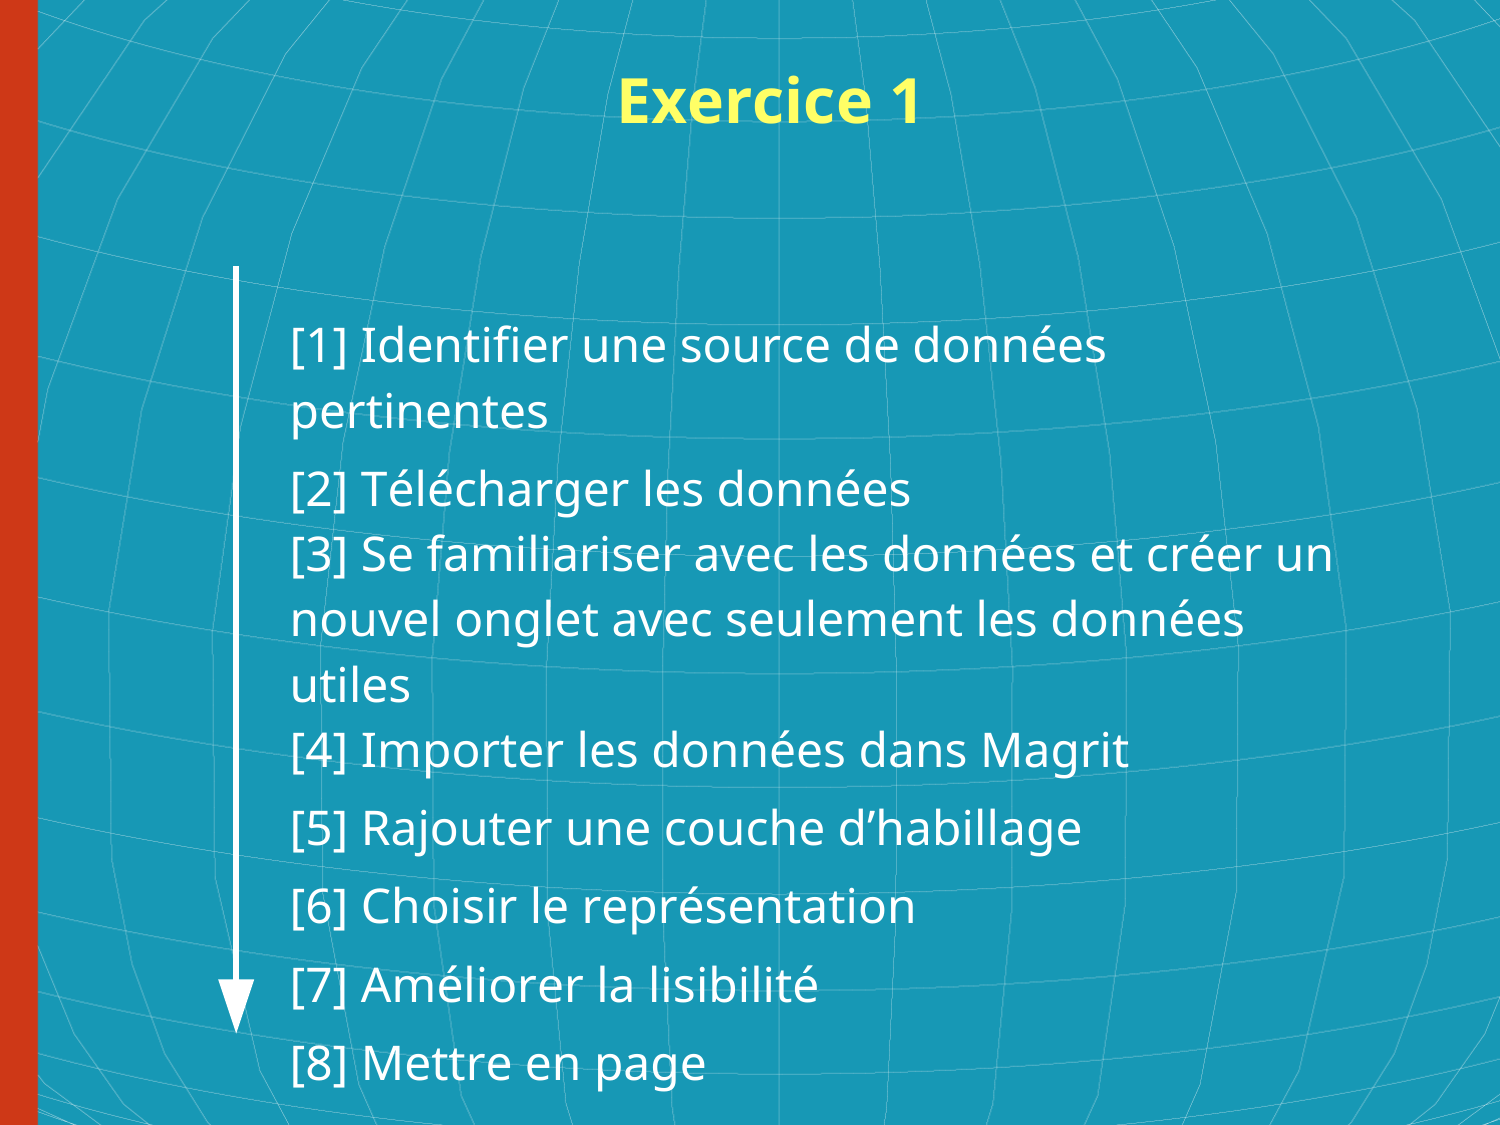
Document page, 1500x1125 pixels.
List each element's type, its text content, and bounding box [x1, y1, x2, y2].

list [1] Identifier une source de données pertinentes [2] Télécharger les données [3] Se familiariser avec les données et créer un nouvel onglet avec seulement les données utiles [4] Importer les données dans Magrit [5] Rajouter une couche d’habillage [6] Choisir le représentation [7] Améliorer la lisibilité [8] Mettre en page [177, 233, 1359, 1050]
title Exercice 1 [65, 20, 1477, 178]
picture [0, 0, 1500, 1125]
